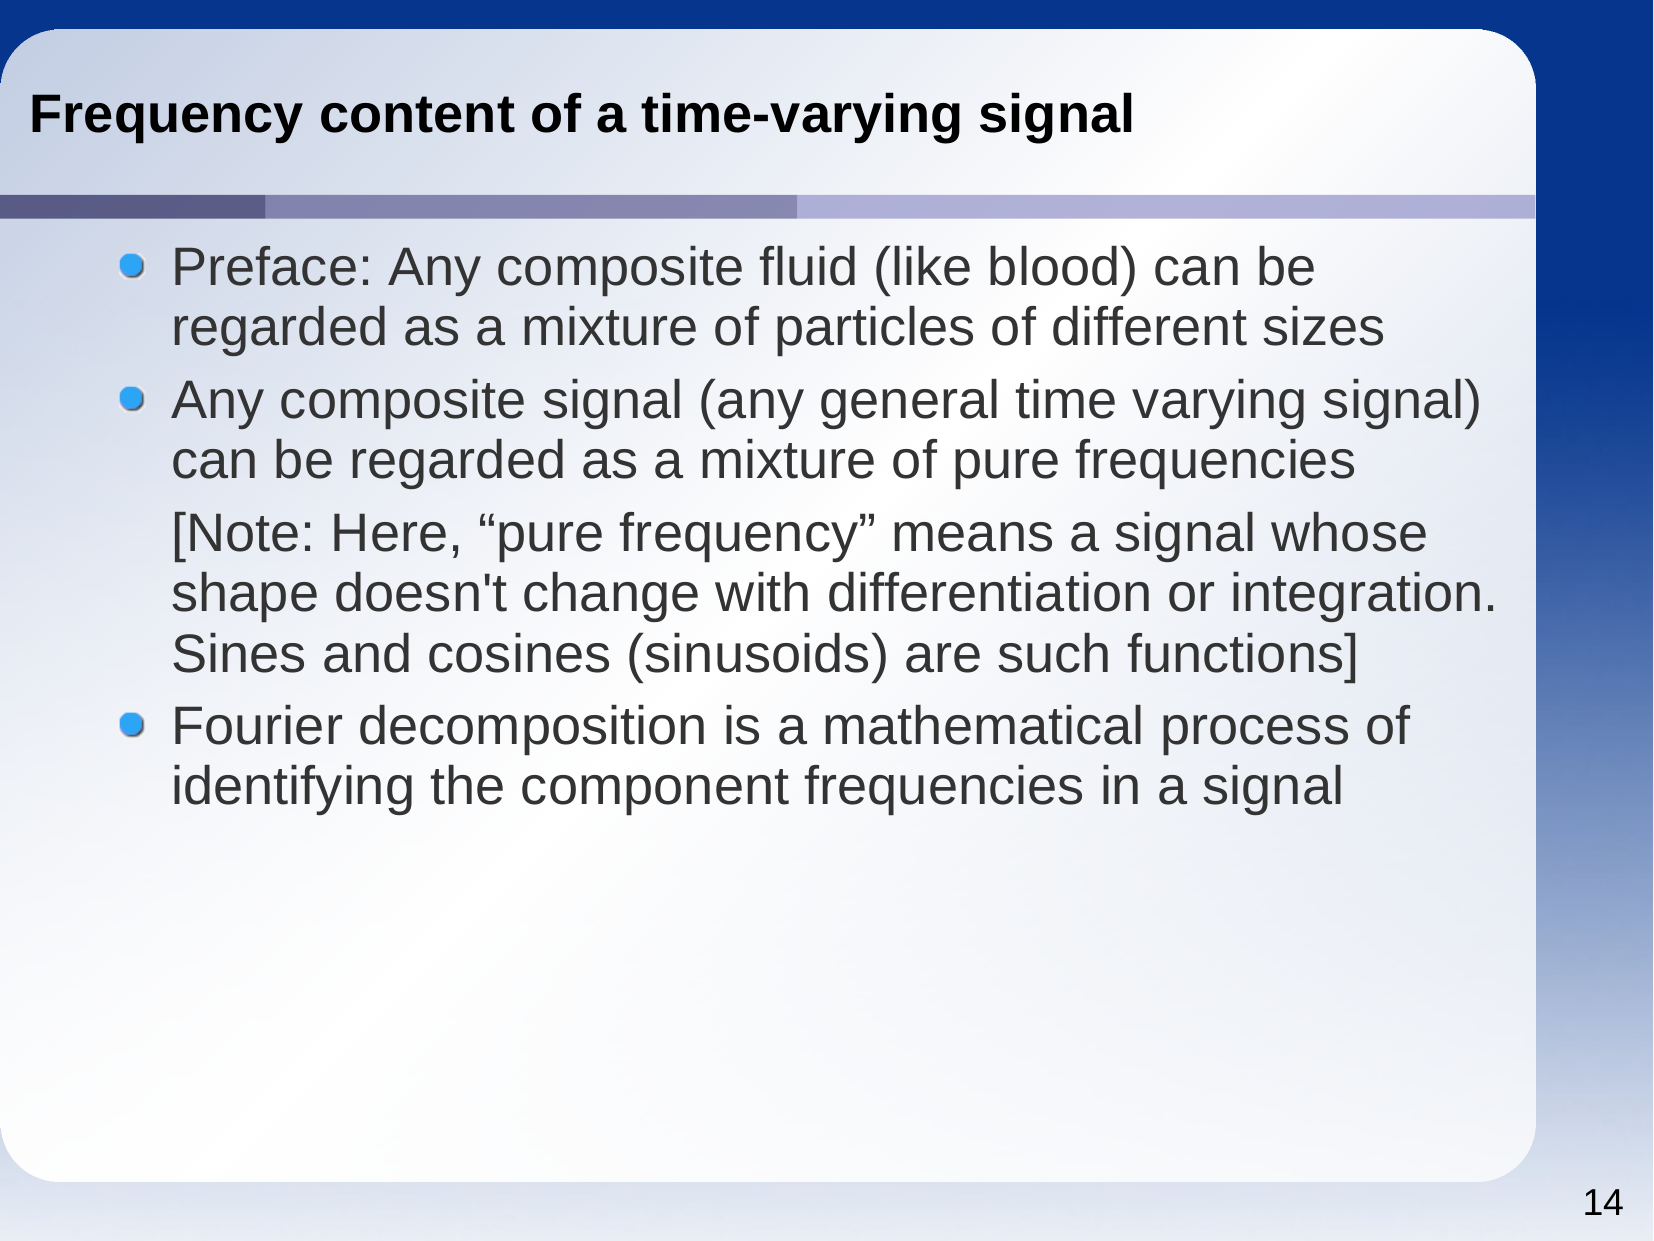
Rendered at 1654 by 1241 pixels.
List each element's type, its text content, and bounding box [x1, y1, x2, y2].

list Preface: Any composite fluid (like blood) can be regarded as a mixture of particles of different sizes Any composite signal (any general time varying signal) can be regarded as a mixture of pure frequencies [Note: Here, “pure frequency” means a signal whose shape doesn't change with differentiation or integration. Sines and cosines (sinusoids) are such functions] Fourier decomposition is a mathematical process of identifying the component frequencies in a signal [29, 236, 1506, 1152]
picture [0, 0, 1654, 1241]
title Frequency content of a time-varying signal [29, 49, 1506, 178]
